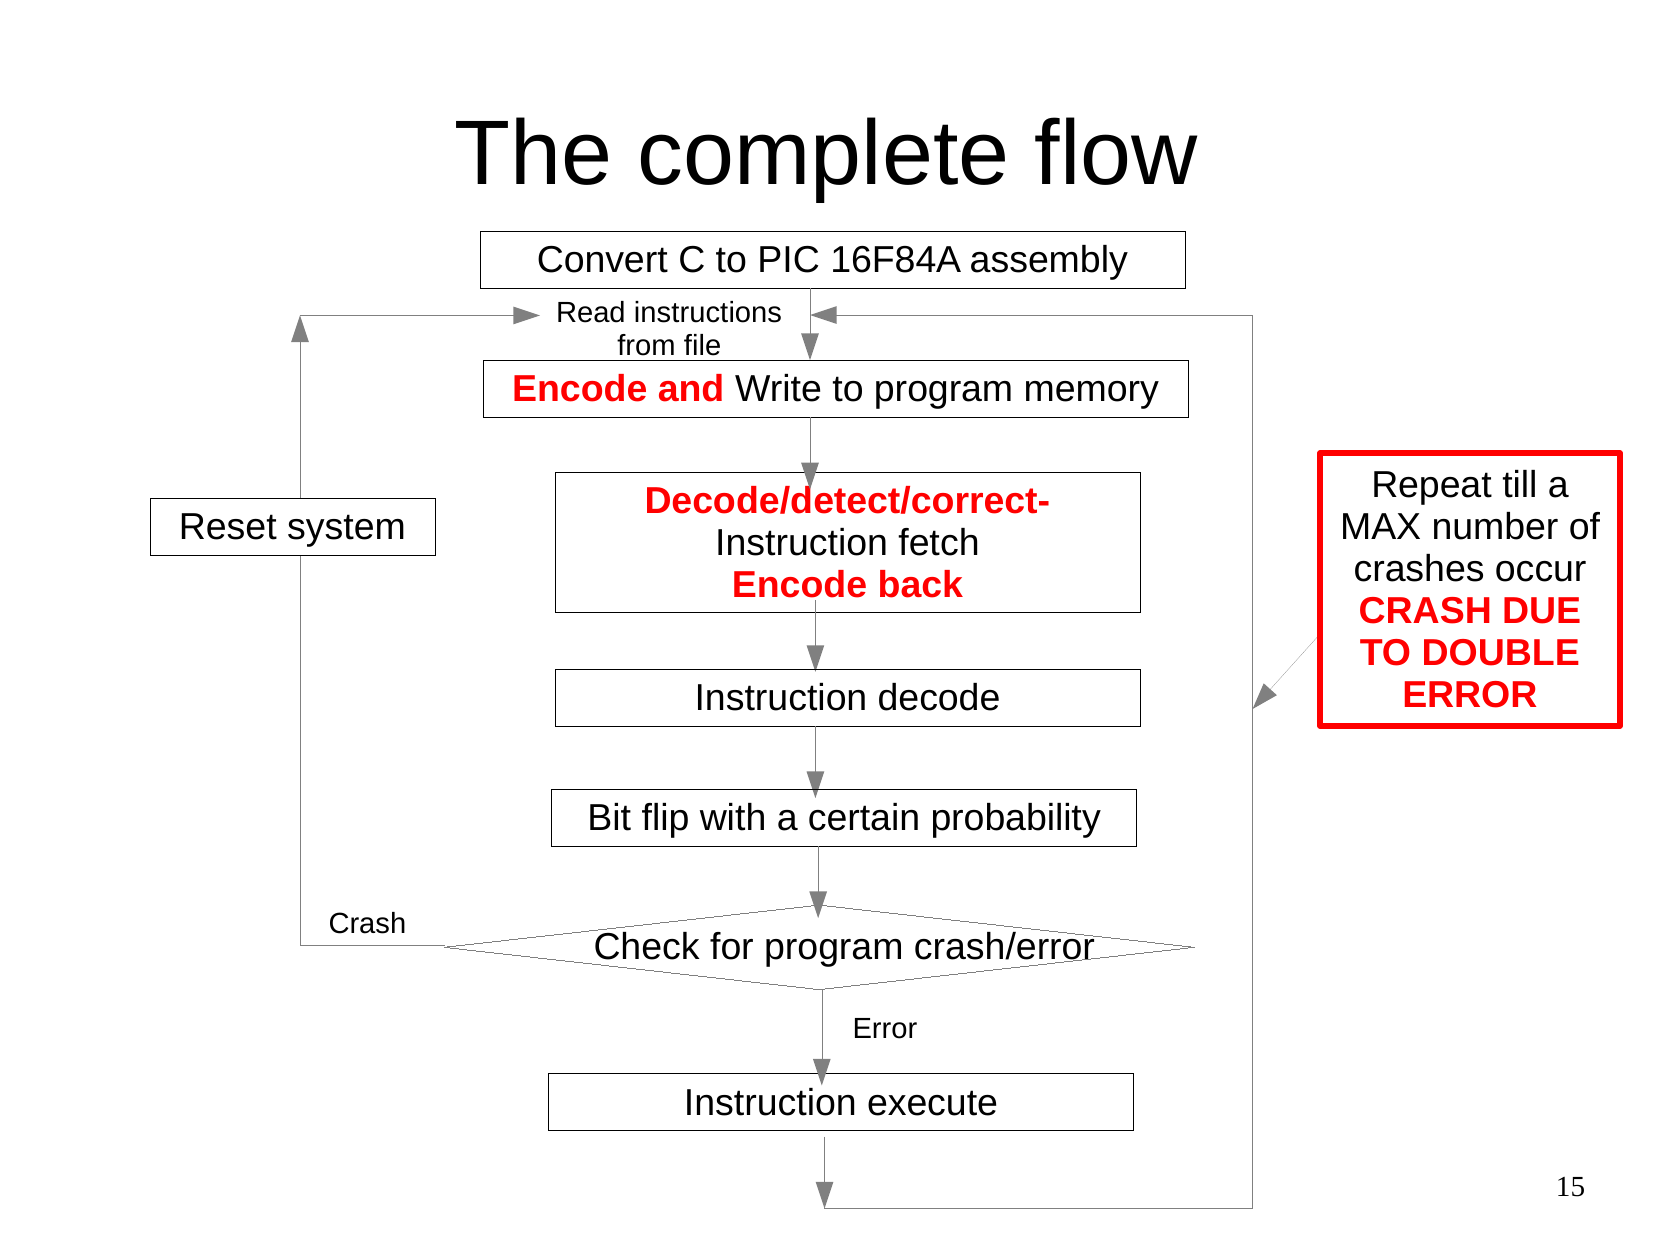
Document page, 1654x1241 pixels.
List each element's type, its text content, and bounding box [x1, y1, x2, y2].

text_box Instruction decode [555, 669, 1141, 727]
title The complete flow [82, 49, 1571, 257]
text_box Check for program crash/error [551, 918, 1137, 975]
text_box Decode/detect/correct- Instruction fetch Encode back [555, 472, 1141, 613]
text_box Crash [300, 900, 436, 951]
text_box Repeat till a MAX number of crashes occur CRASH DUE TO DOUBLE ERROR [1320, 453, 1621, 726]
text_box Error [825, 1005, 946, 1056]
text_box Instruction execute [548, 1073, 1134, 1131]
text_box Reset system [150, 498, 436, 556]
text_box Bit flip with a certain probability [551, 789, 1137, 847]
text_box Encode and Write to program memory [483, 360, 1189, 418]
text_box Read instructions from file [510, 288, 829, 369]
text_box Convert C to PIC 16F84A assembly [480, 231, 1186, 289]
